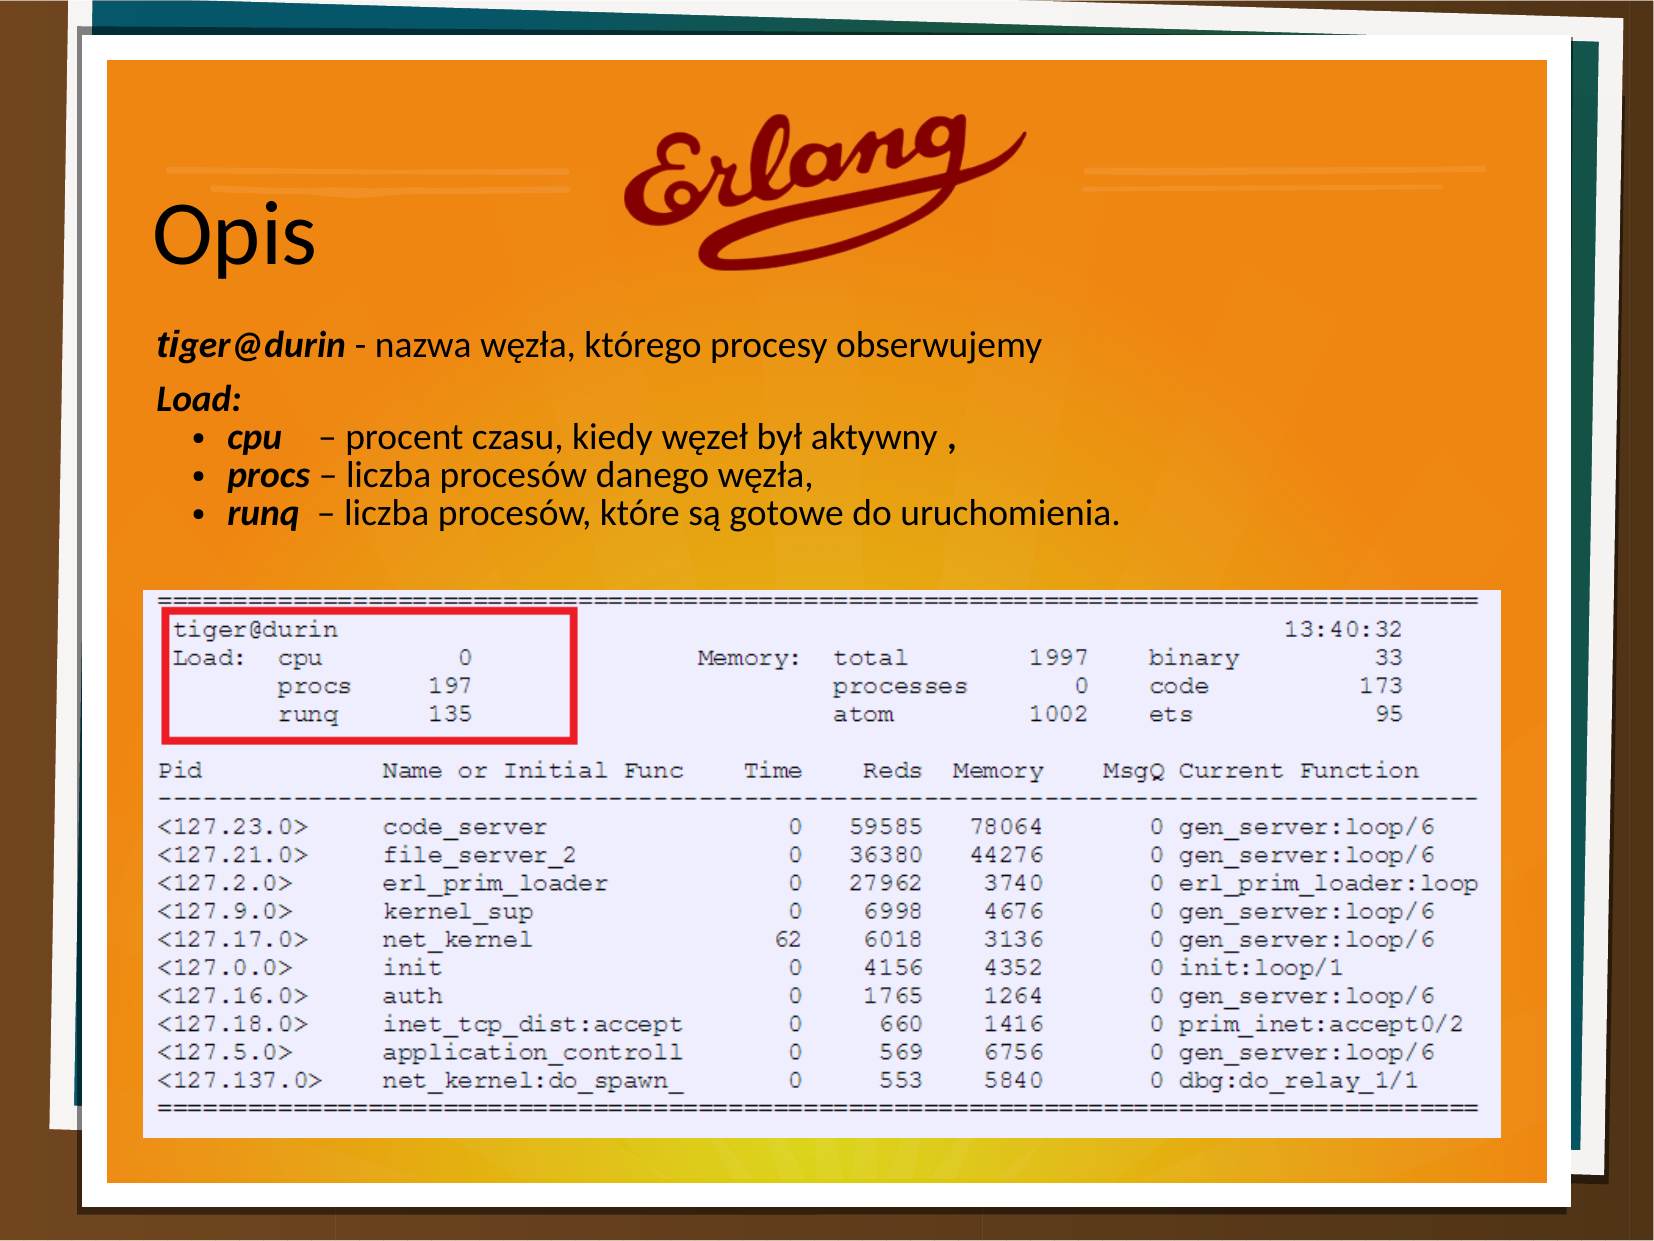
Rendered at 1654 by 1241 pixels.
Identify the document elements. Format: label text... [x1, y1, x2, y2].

text_box Opis [137, 188, 378, 316]
text_box tiger@durin - nazwa węzła, którego procesy obserwujemy Load: cpu – procent czasu, kiedy węzeł był aktywny , procs – liczba procesów danego węzła, runq – liczba procesów, które są gotowe do uruchomienia. [141, 315, 1489, 581]
picture [143, 590, 1501, 1138]
picture [623, 113, 1028, 272]
